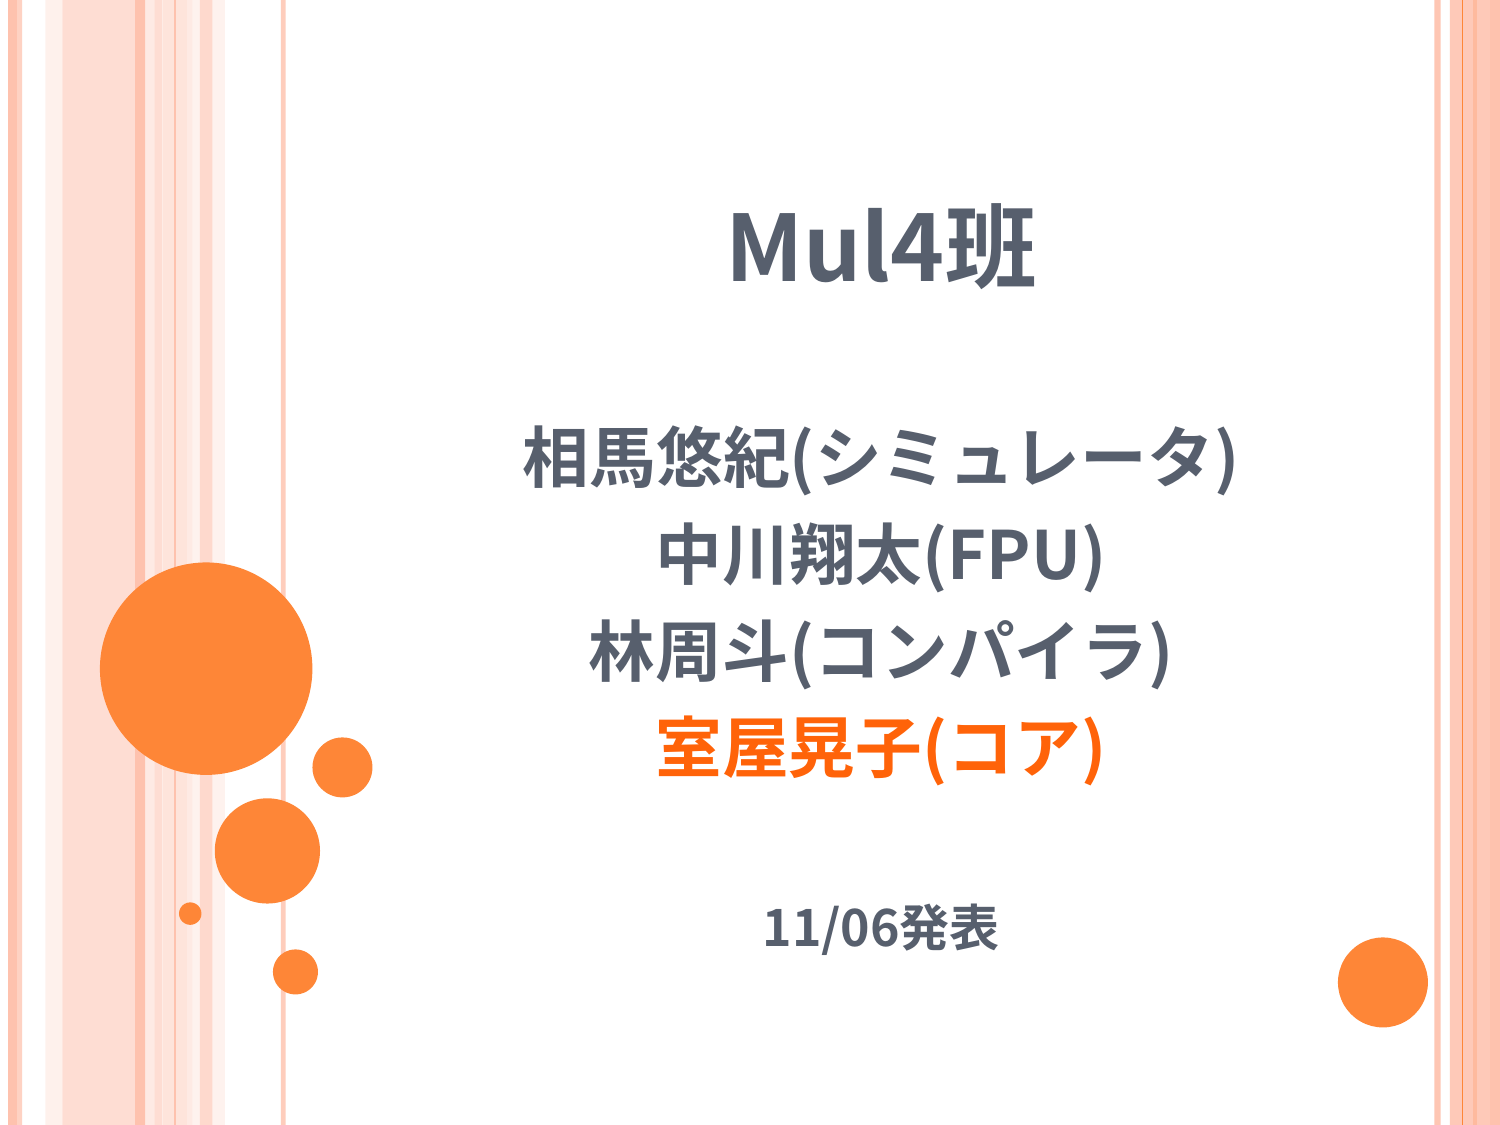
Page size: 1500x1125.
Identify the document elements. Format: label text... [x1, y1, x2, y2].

title Mul4班 相馬悠紀(シミュレータ) 中川翔太(FPU) 林周斗(コンパイラ) 室屋晃子(コア) 11/06発表 [375, 90, 1388, 1047]
